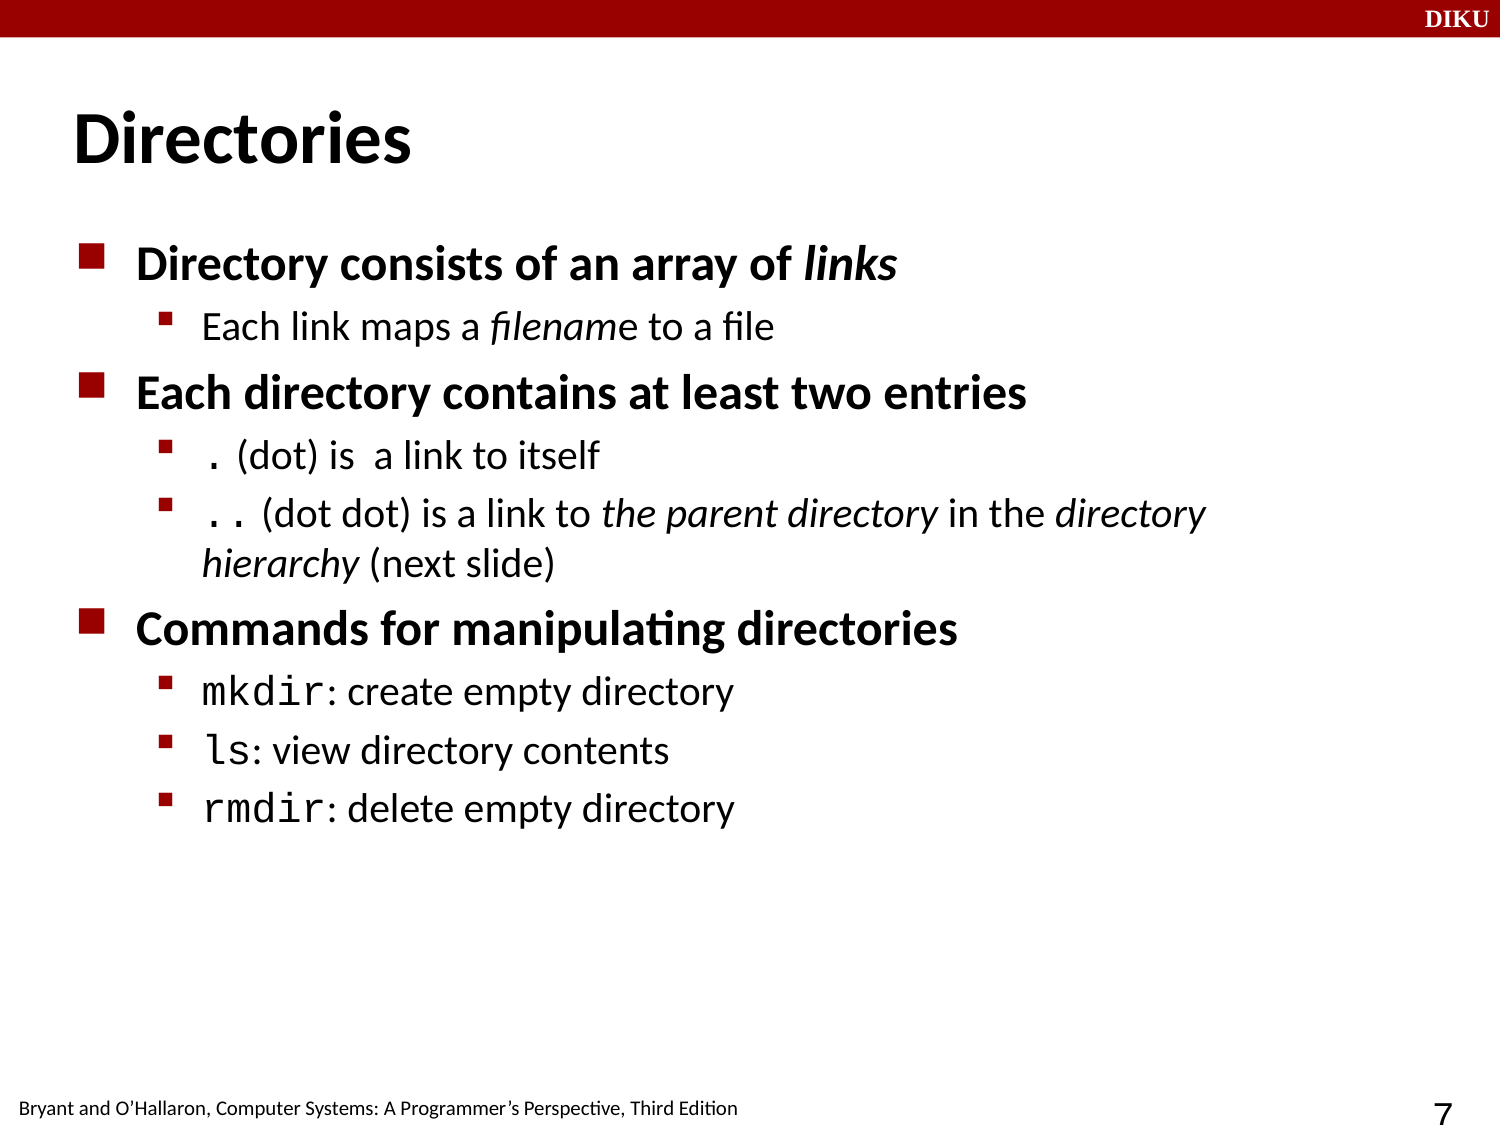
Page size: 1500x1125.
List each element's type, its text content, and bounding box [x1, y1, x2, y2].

text_box Directories [58, 71, 1304, 197]
text_box Directory consists of an array of links Each link maps a filename to a file Each directory contains at least two entries . (dot) is a link to itself .. (dot dot) is a link to the parent directory in the directory hierarchy (next slide) Commands for manipulating directories mkdir: create empty directory ls: view directory contents rmdir: delete empty directory [65, 223, 1361, 1039]
